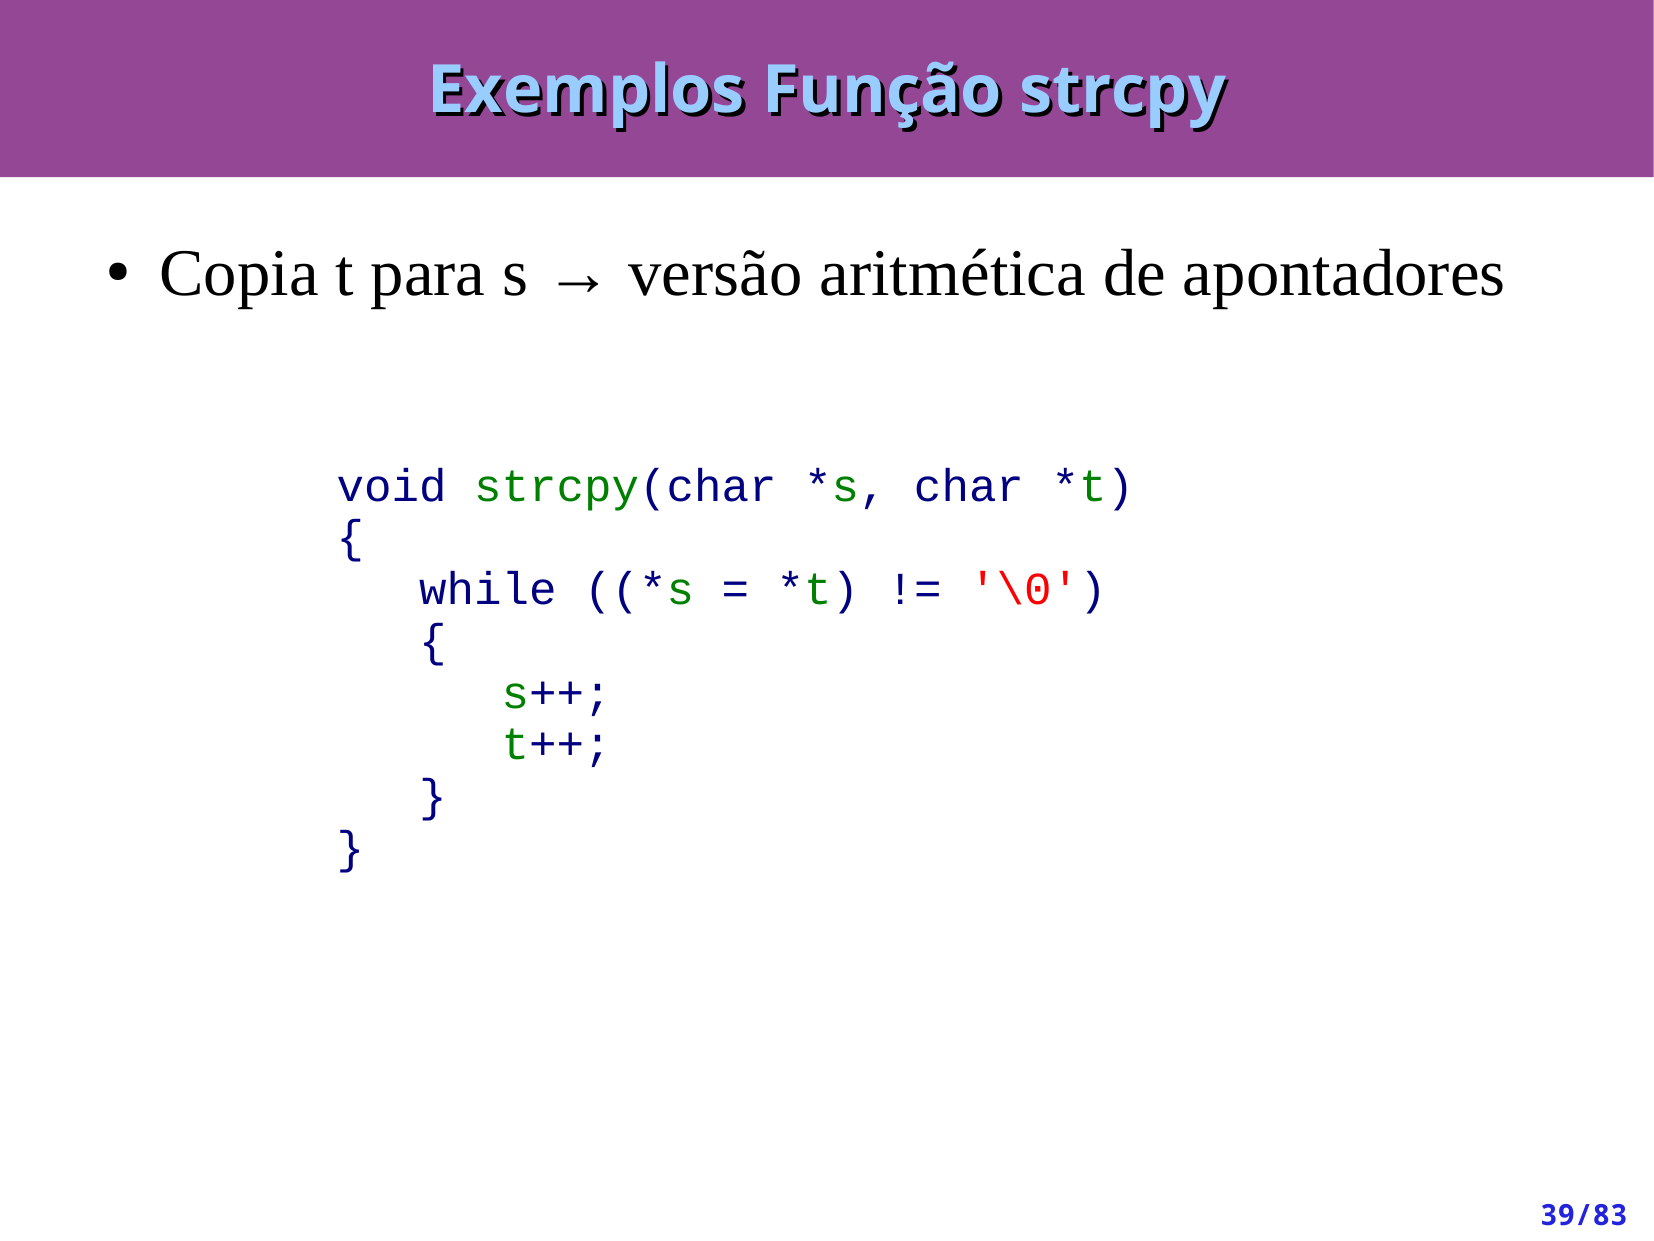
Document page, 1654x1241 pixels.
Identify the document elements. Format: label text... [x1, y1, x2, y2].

list Copia t para s → versão aritmética de apontadores [88, 236, 1577, 1055]
text_box void strcpy(char *s, char *t) { while ((*s = *t) != '\0') { s++; t++; } } [321, 455, 1332, 1034]
title Exemplos Função strcpy [82, 0, 1571, 176]
